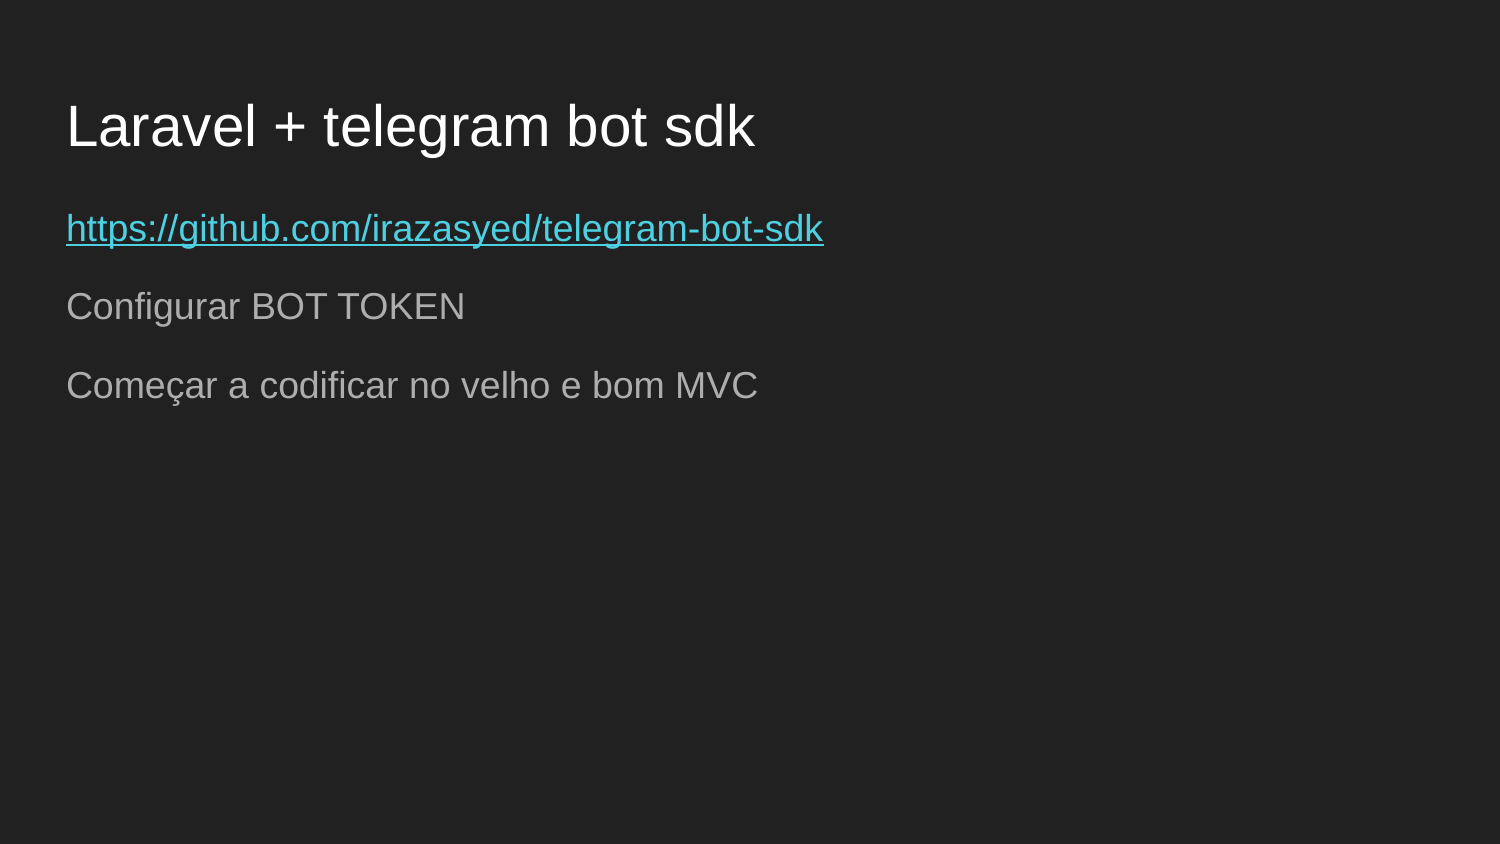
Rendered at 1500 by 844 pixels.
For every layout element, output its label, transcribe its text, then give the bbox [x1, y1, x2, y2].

title Laravel + telegram bot sdk [51, 72, 1449, 167]
list https://github.com/irazasyed/telegram-bot-sdk Configurar BOT TOKEN Começar a codificar no velho e bom MVC [51, 189, 1449, 750]
